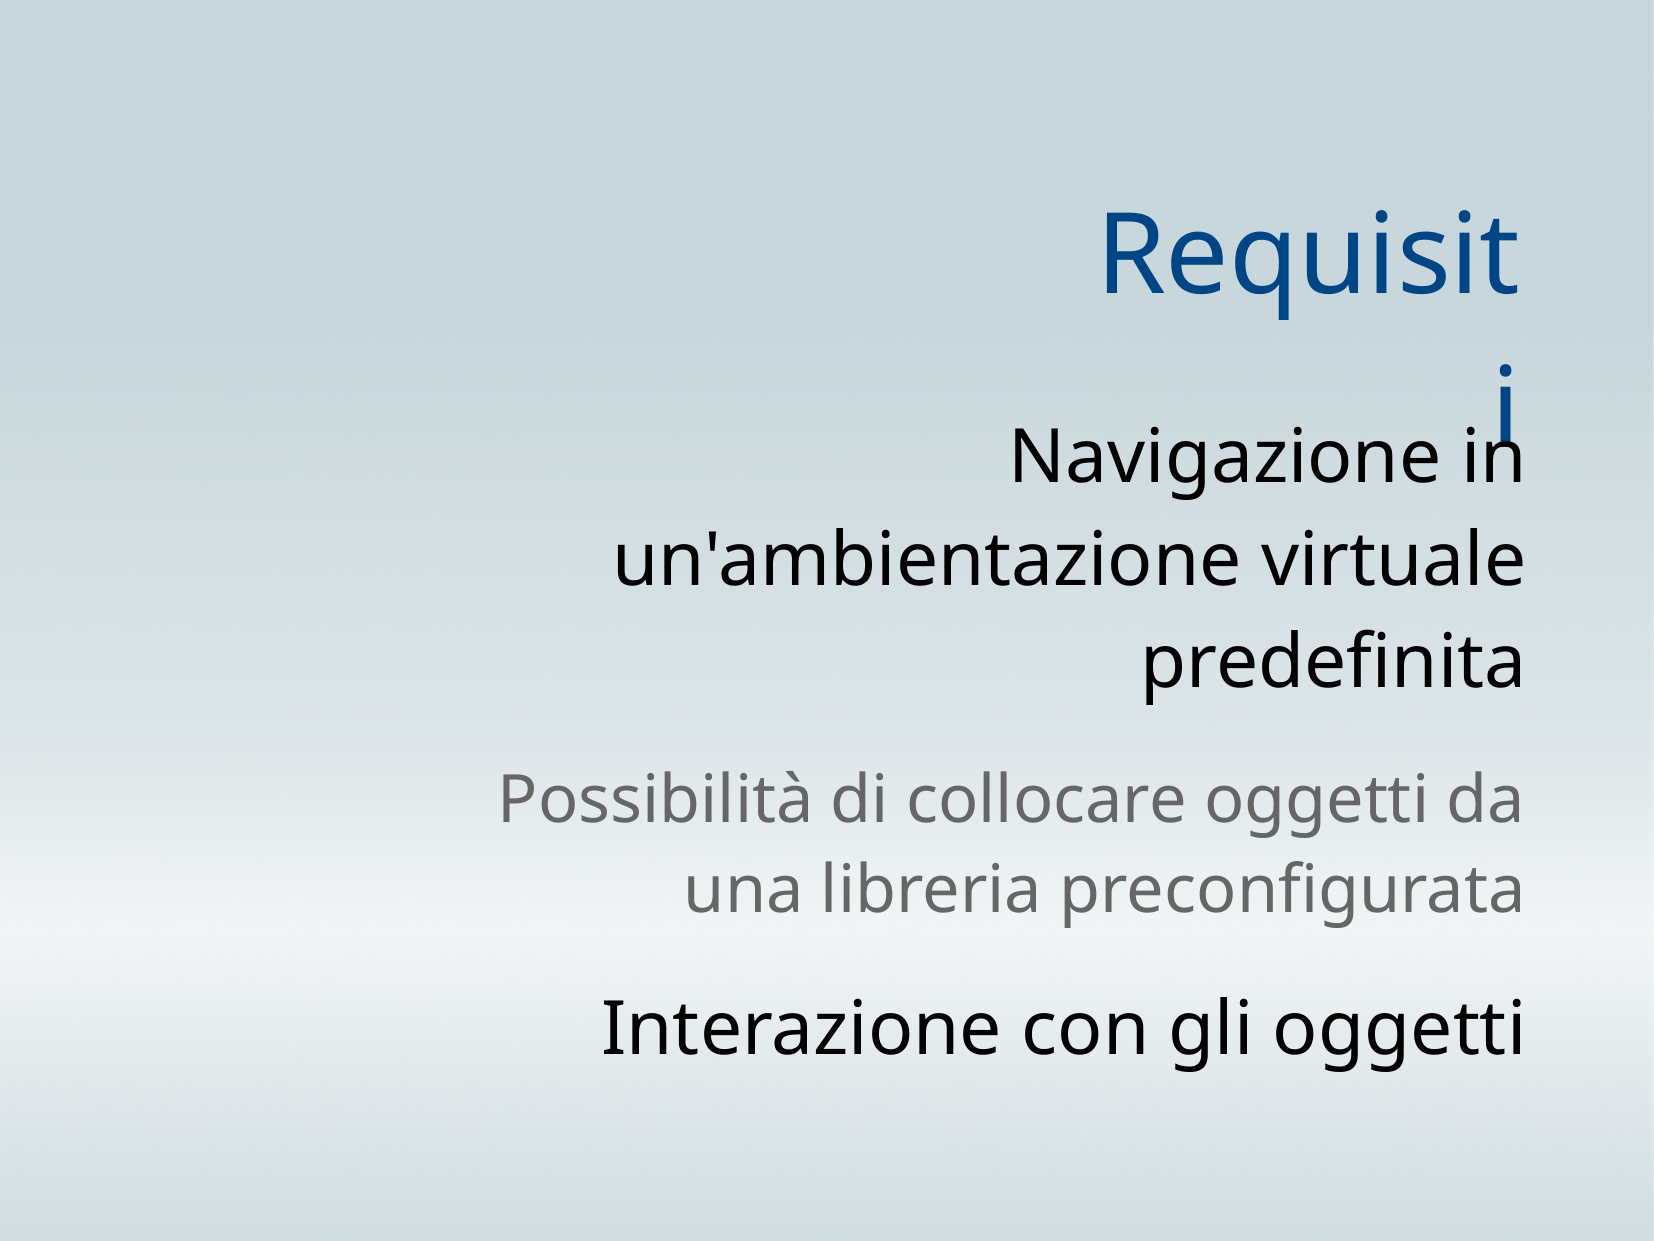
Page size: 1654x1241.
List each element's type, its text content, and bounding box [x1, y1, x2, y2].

text_box Navigazione in un'ambientazione virtuale predefinita Possibilità di collocare oggetti da una libreria preconfigurata Interazione con gli oggetti [389, 395, 1542, 994]
text_box Requisiti [1062, 166, 1536, 339]
picture [0, 0, 1654, 1241]
